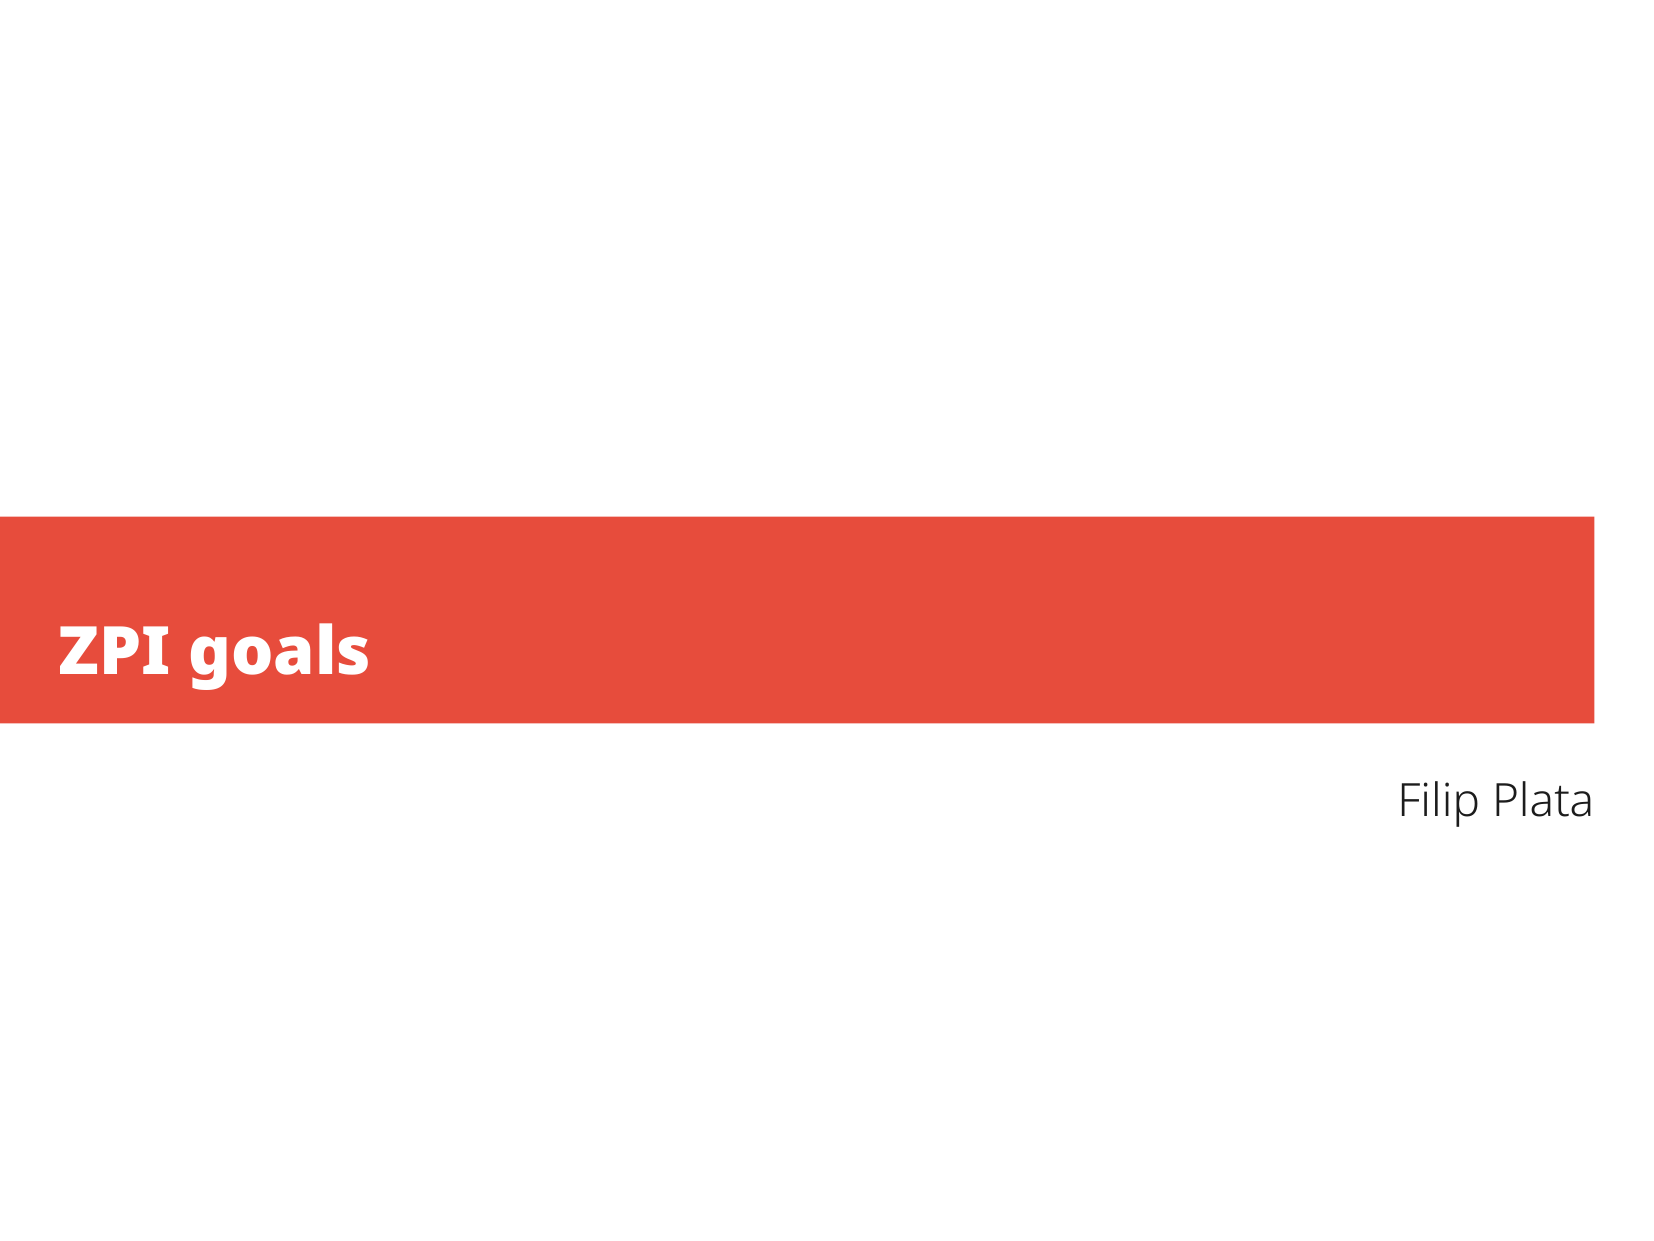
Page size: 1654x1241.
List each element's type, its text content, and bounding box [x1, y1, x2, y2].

title ZPI goals [59, 546, 1595, 694]
subtitle Filip Plata [88, 767, 1595, 1182]
